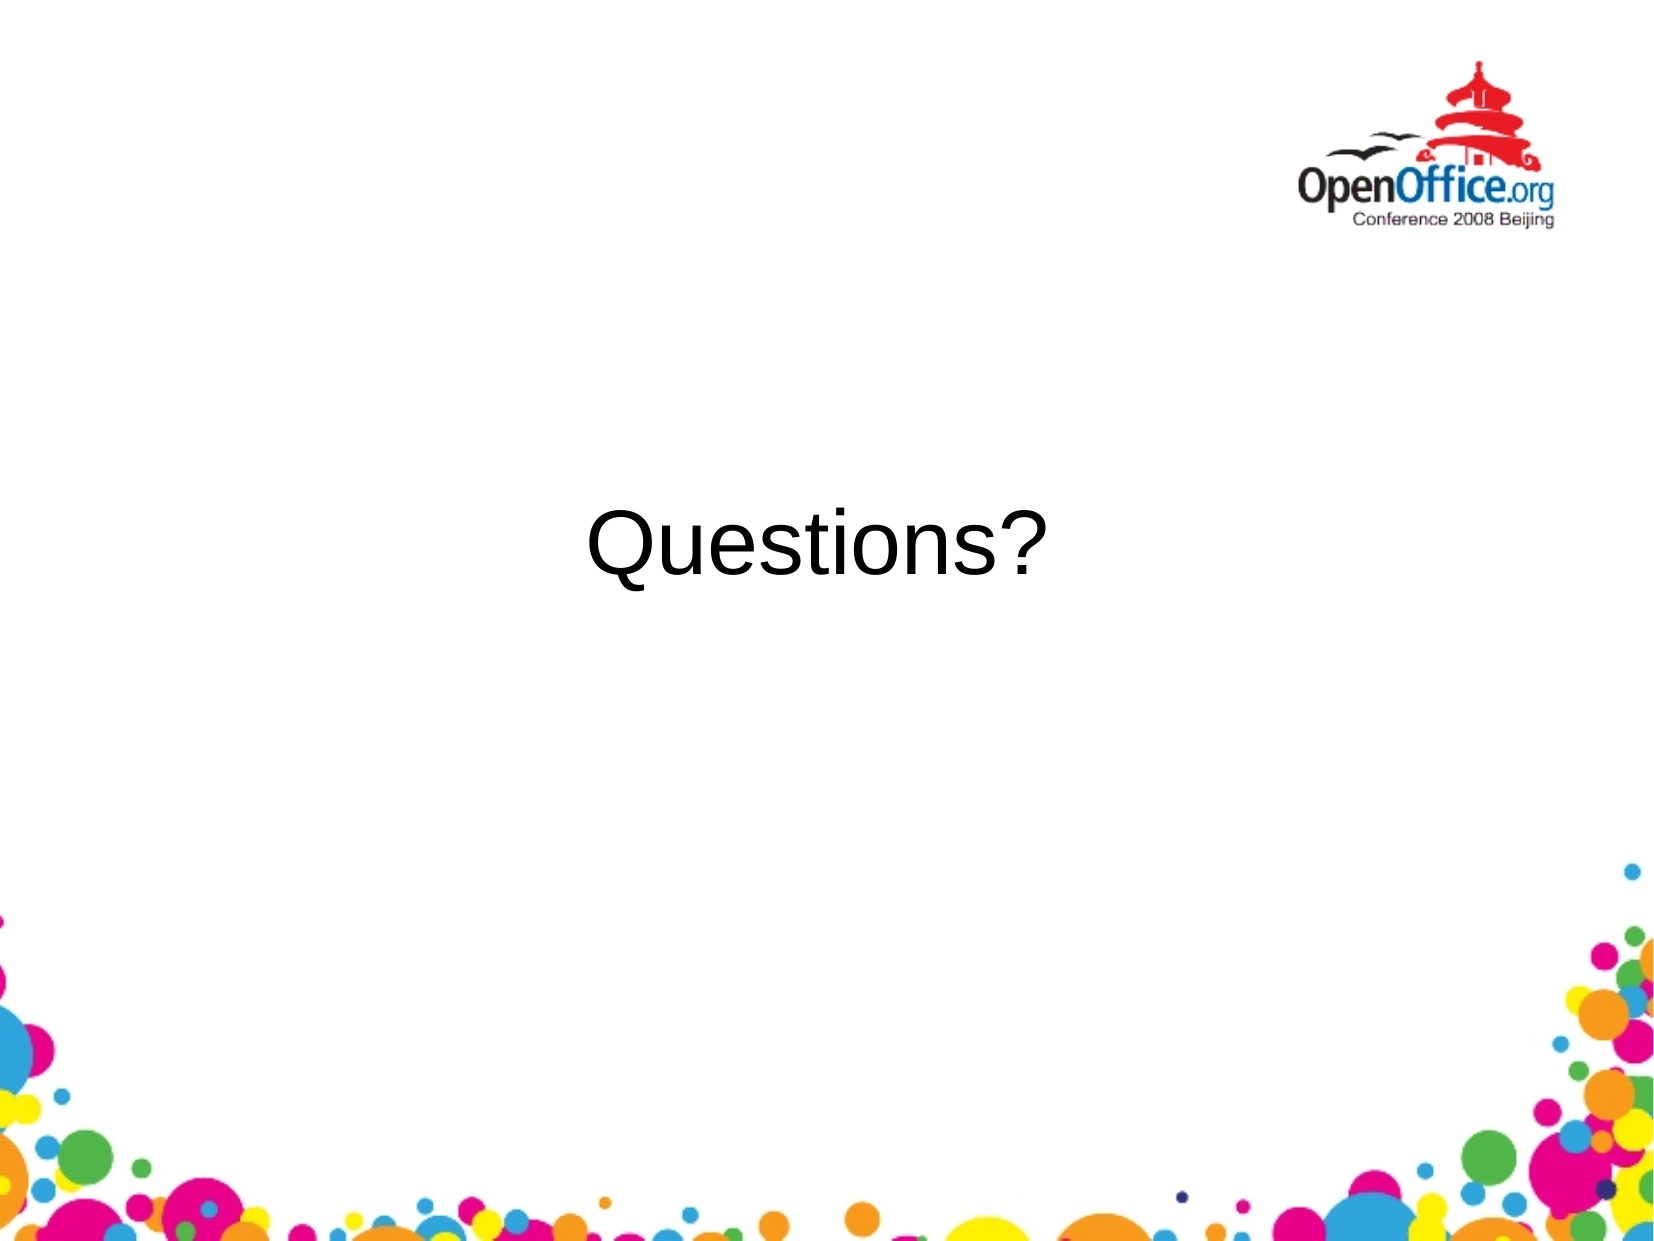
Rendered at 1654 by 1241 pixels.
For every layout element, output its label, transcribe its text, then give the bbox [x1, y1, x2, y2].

picture [0, 810, 1654, 1241]
picture [1285, 51, 1569, 250]
title Questions? [230, 439, 1406, 647]
